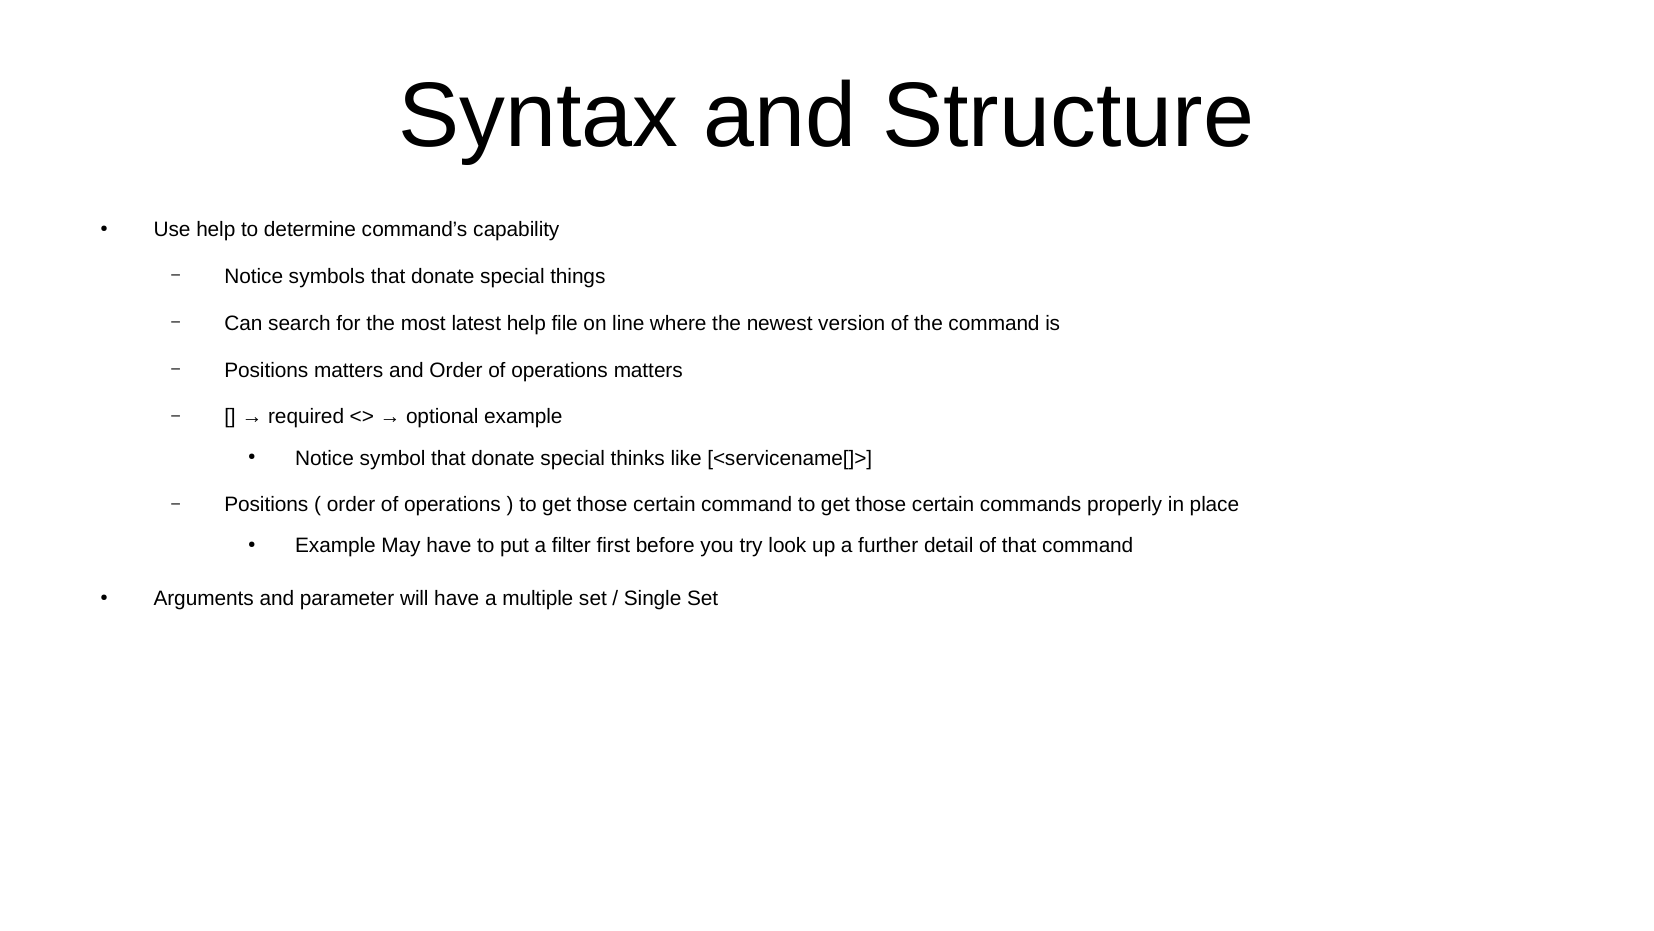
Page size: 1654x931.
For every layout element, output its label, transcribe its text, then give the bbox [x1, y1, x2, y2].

title Syntax and Structure [82, 37, 1571, 193]
list Use help to determine command’s capability Notice symbols that donate special things Can search for the most latest help file on line where the newest version of the command is Positions matters and Order of operations matters [] → required <> → optional example Notice symbol that donate special thinks like [<servicename[]>] Positions ( order of operations ) to get those certain command to get those certain commands properly in place Example May have to put a filter first before you try look up a further detail of that command Arguments and parameter will have a multiple set / Single Set [82, 217, 1571, 758]
